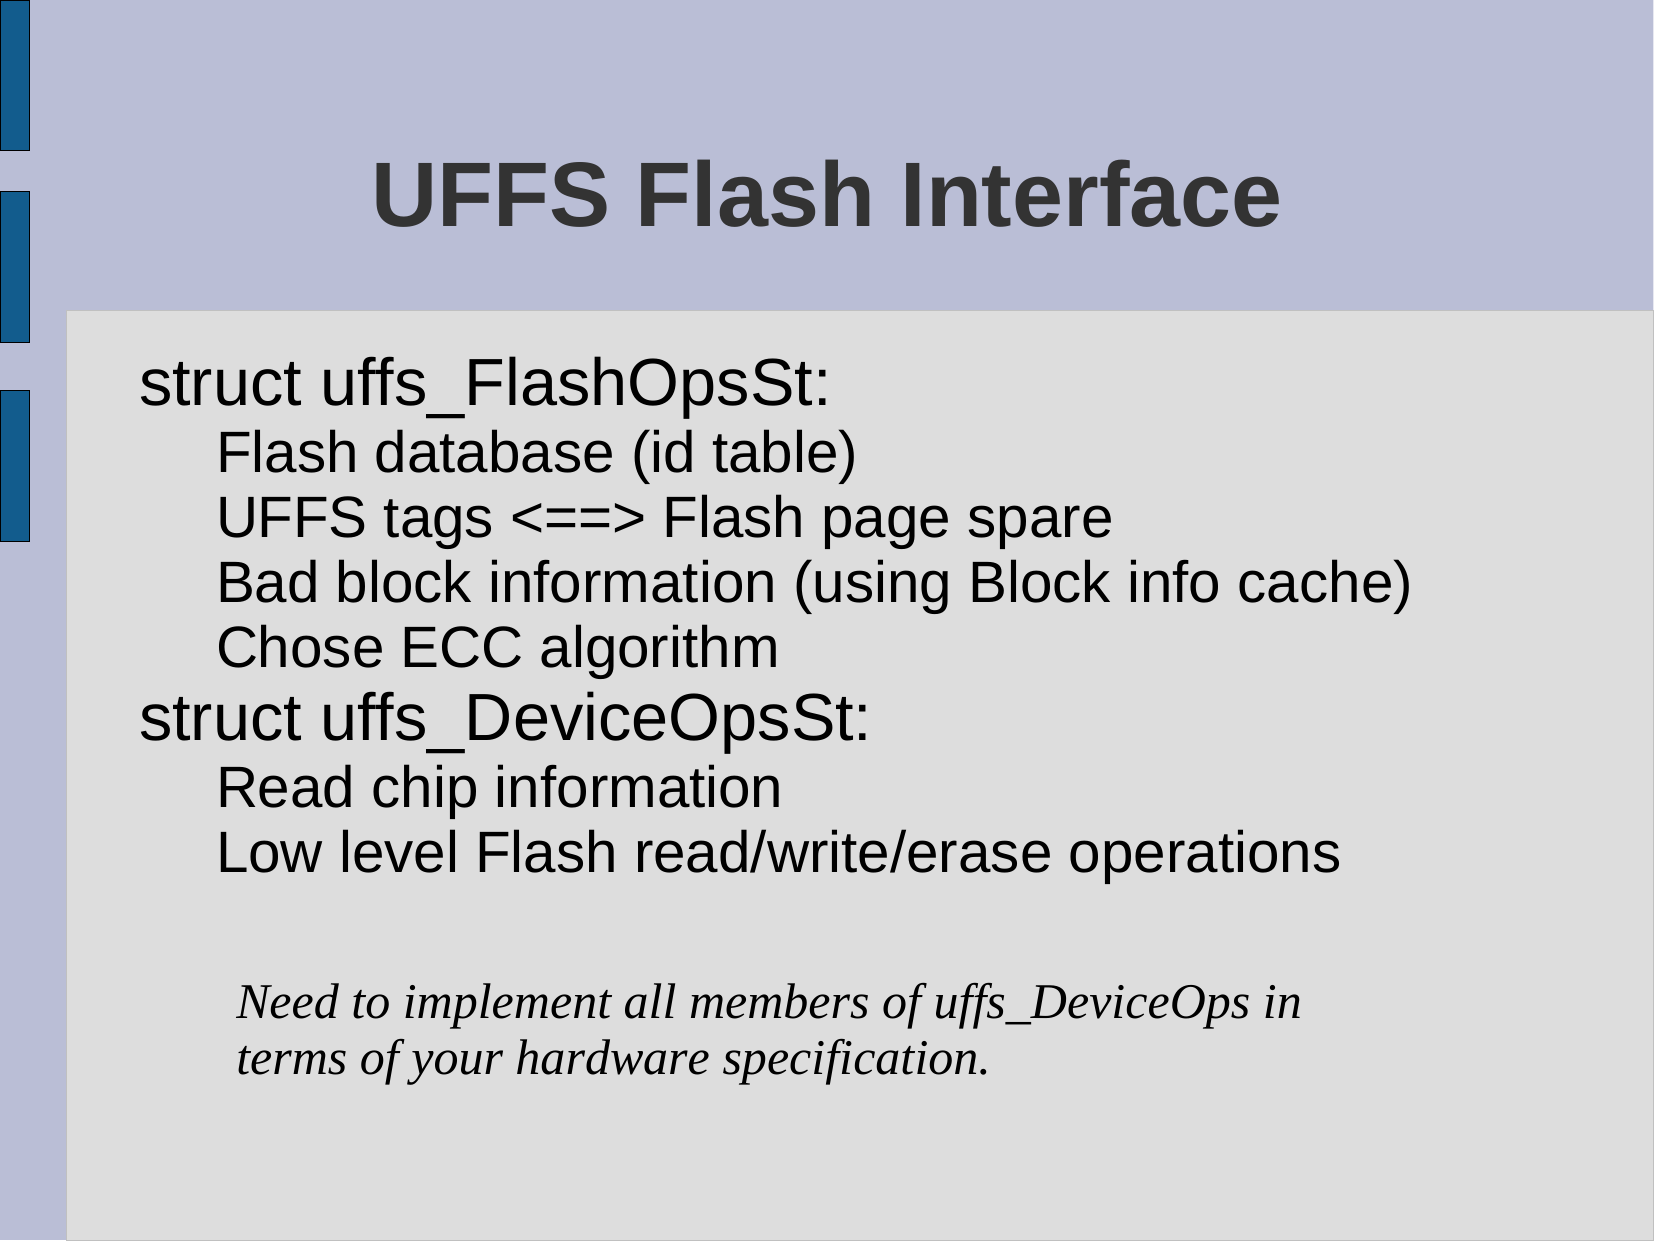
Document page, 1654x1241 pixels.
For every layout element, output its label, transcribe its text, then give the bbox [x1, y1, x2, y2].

title UFFS Flash Interface [121, 91, 1534, 299]
text_box Need to implement all members of uffs_DeviceOps in terms of your hardware specification. [236, 974, 1329, 1086]
list struct uffs_FlashOpsSt: Flash database (id table) UFFS tags <==> Flash page spare Bad block information (using Block info cache) Chose ECC algorithm struct uffs_DeviceOpsSt: Read chip information Low level Flash read/write/erase operations [121, 344, 1534, 1127]
